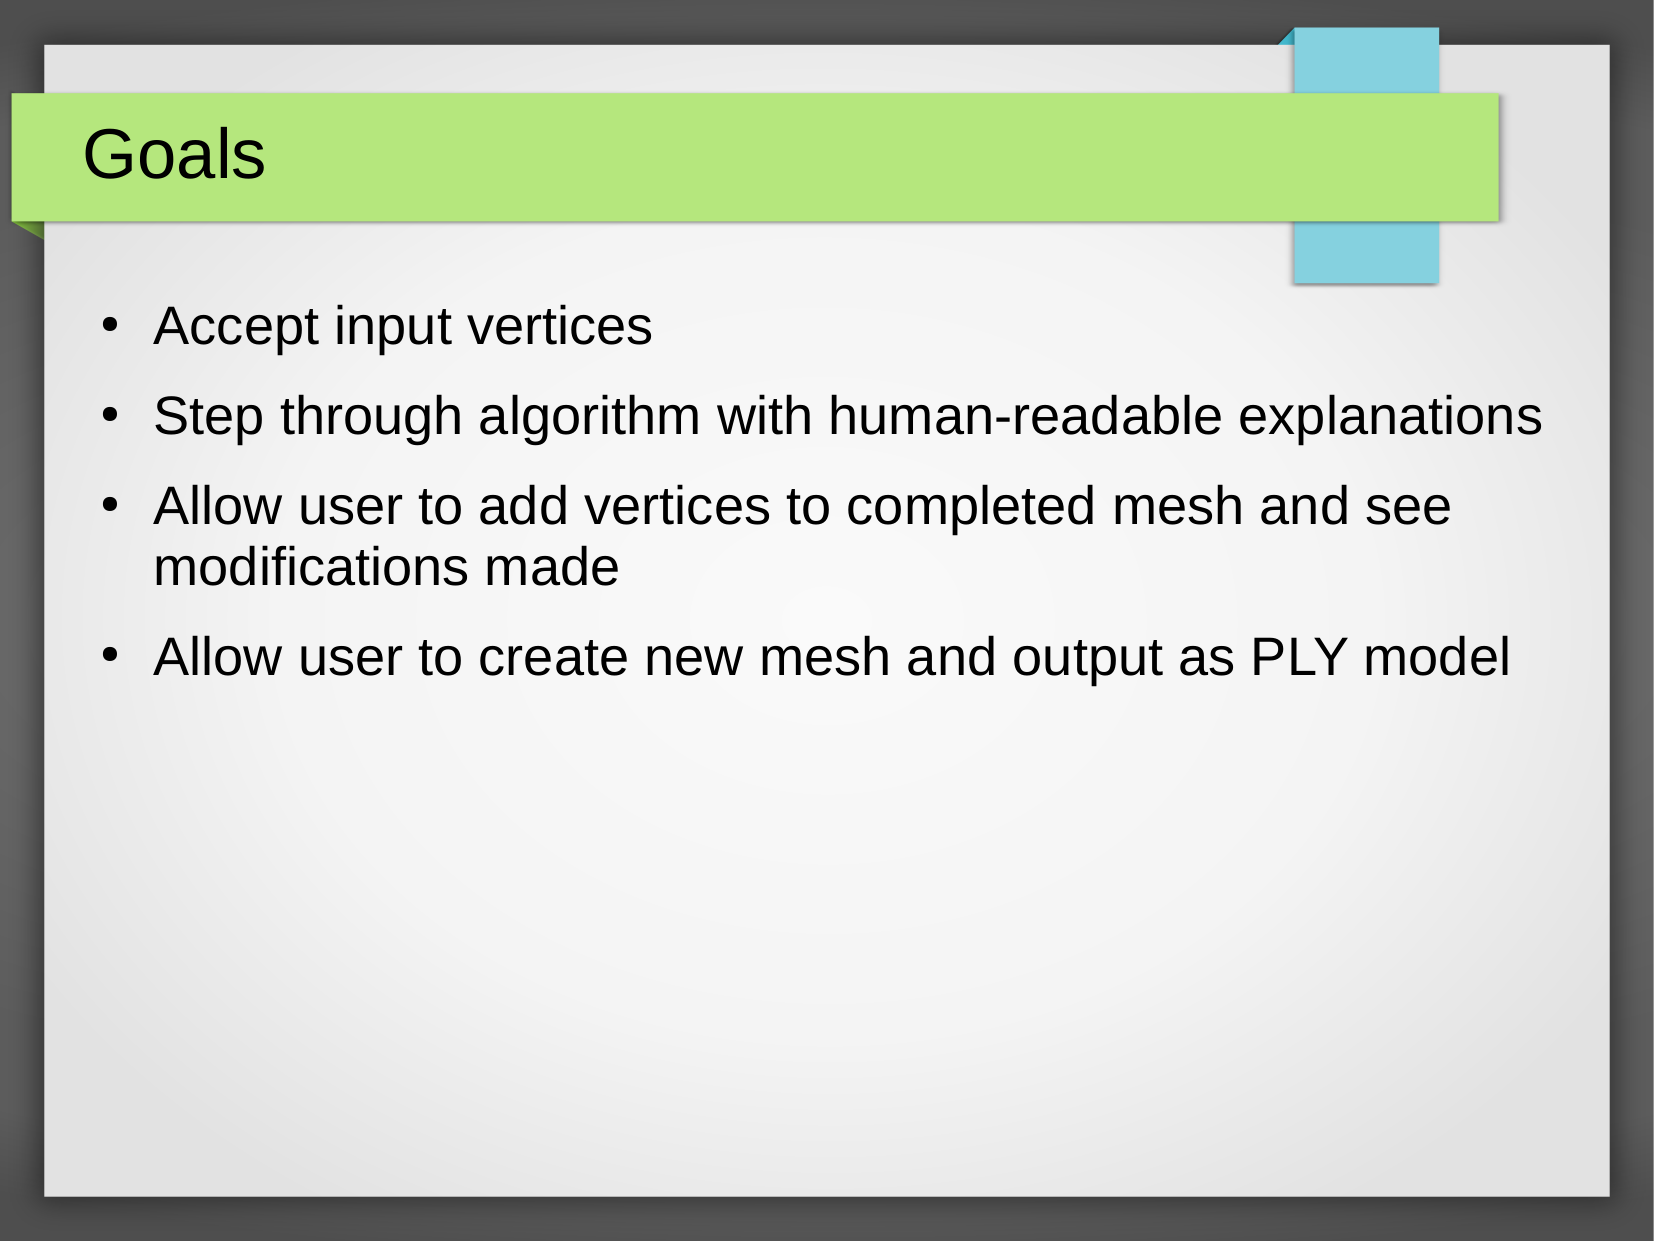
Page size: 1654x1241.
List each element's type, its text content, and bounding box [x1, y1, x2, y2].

list Accept input vertices Step through algorithm with human-readable explanations Allow user to add vertices to completed mesh and see modifications made Allow user to create new mesh and output as PLY model [82, 295, 1571, 1015]
picture [0, 0, 1654, 1241]
title Goals [82, 94, 1264, 213]
